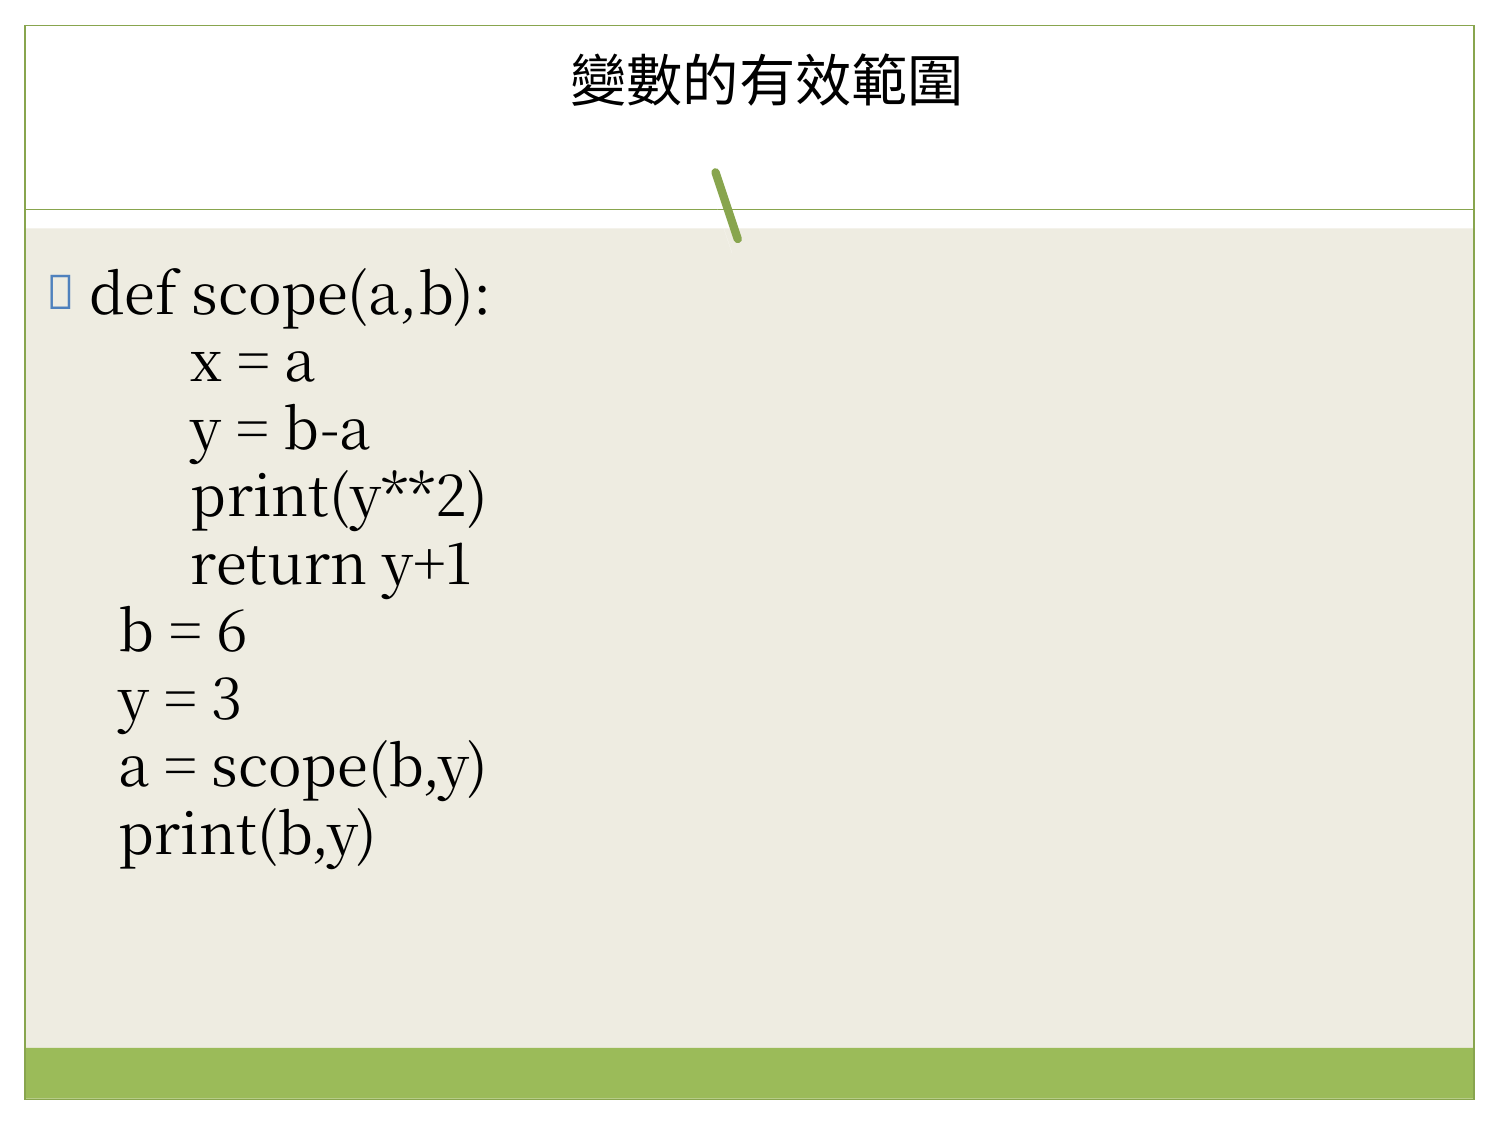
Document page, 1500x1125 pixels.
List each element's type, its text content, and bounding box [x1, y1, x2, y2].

title 變數的有效範圍 [49, 37, 1450, 162]
list def scope(a,b): x = a y = b-a print(y**2) return y+1 b = 6 y = 3 a = scope(b,y) print(b,y) [31, 250, 1427, 1001]
